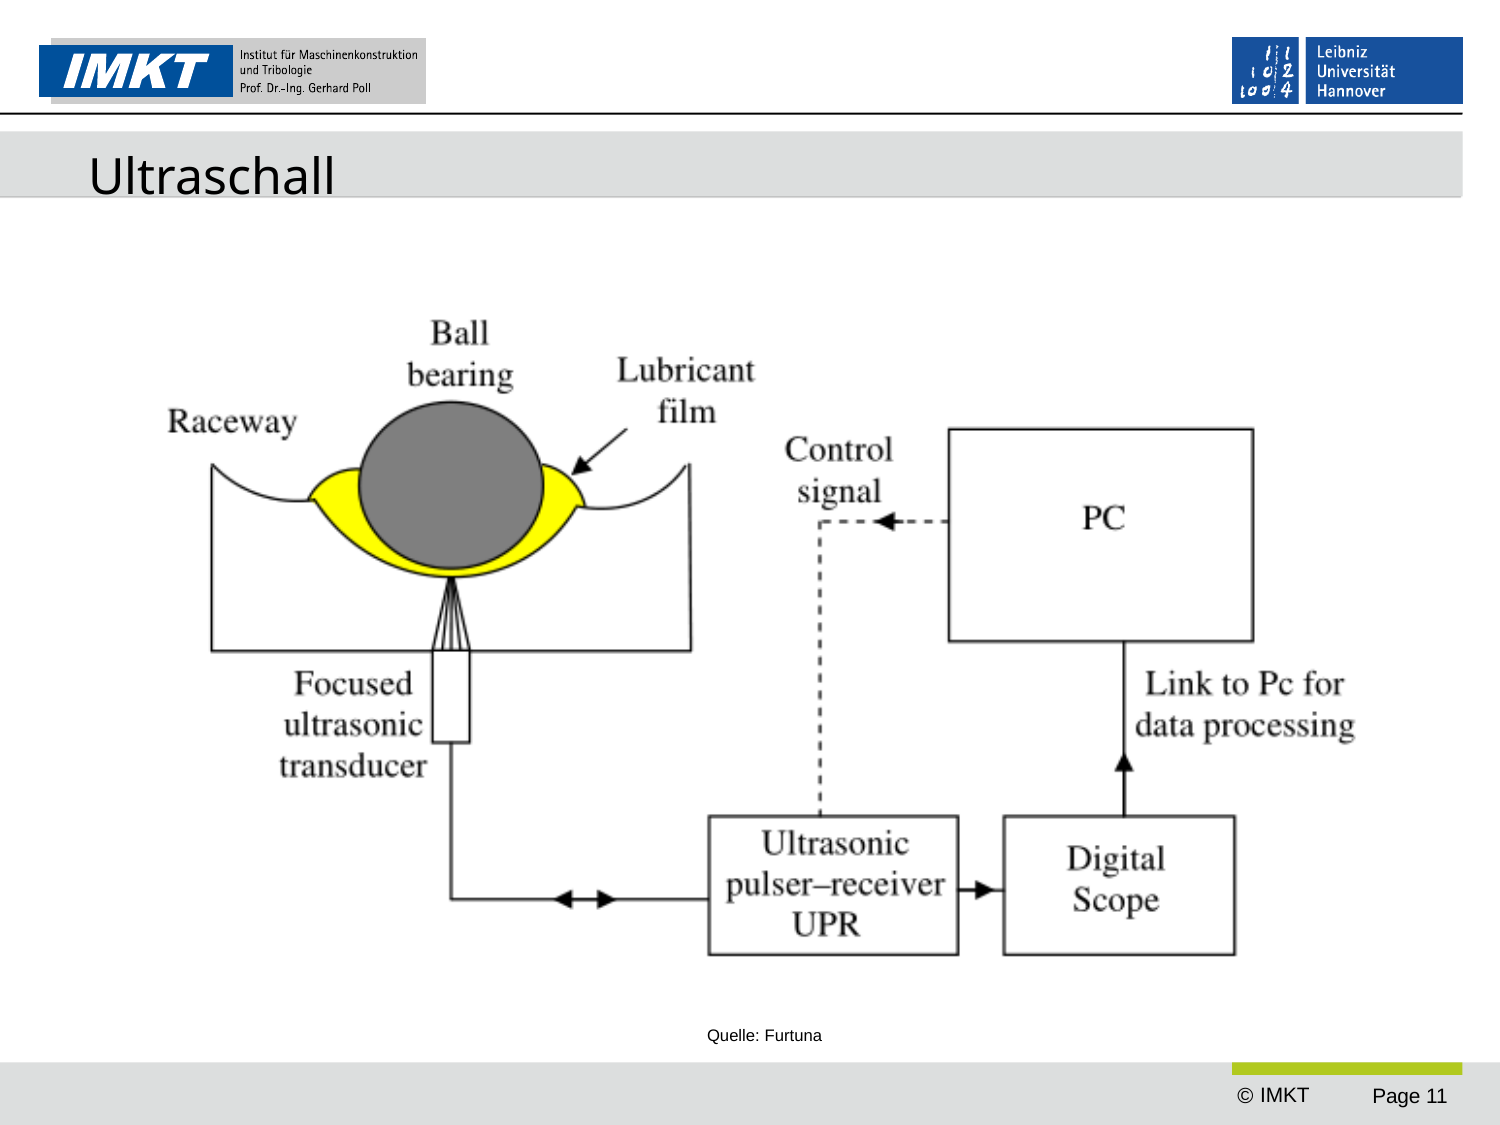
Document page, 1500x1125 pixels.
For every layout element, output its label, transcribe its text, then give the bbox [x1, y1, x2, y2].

picture [1232, 37, 1463, 104]
title Ultraschall [73, 137, 1424, 325]
picture [147, 301, 1383, 972]
text_box Quelle: Furtuna [692, 1017, 838, 1053]
